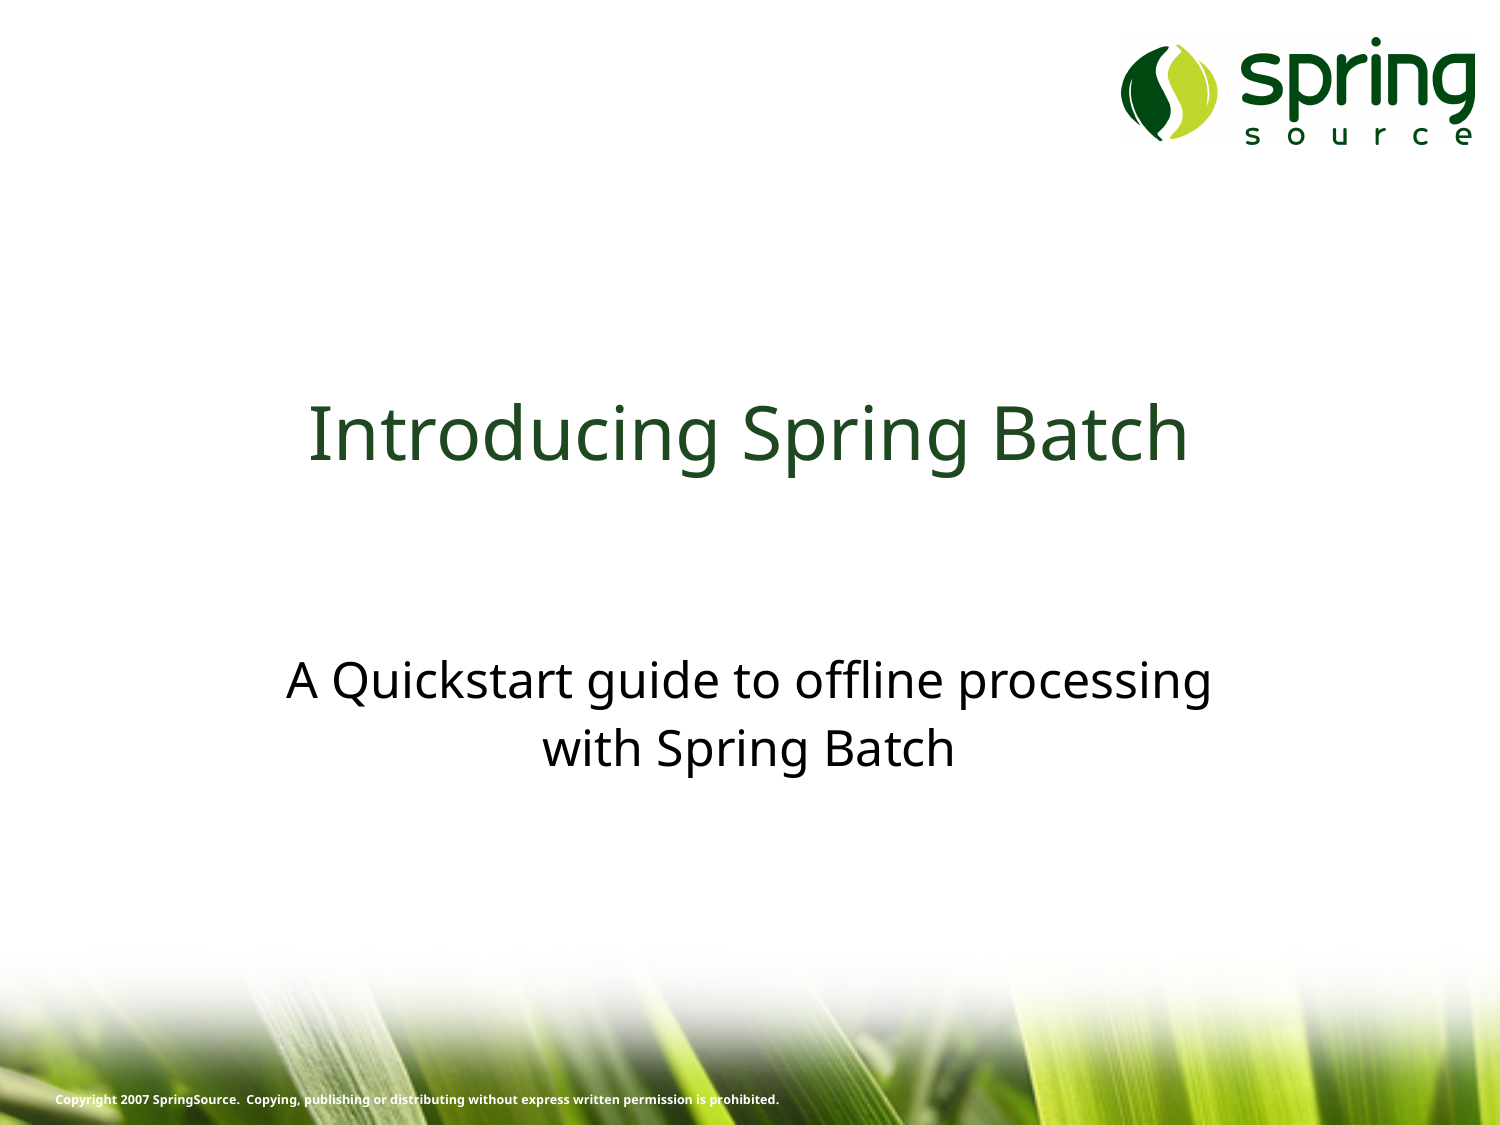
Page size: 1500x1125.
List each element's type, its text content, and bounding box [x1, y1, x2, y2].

title Introducing Spring Batch [112, 337, 1388, 526]
subtitle A Quickstart guide to offline processing with Spring Batch [225, 637, 1276, 926]
picture [1121, 37, 1475, 145]
picture [0, 944, 1500, 1125]
